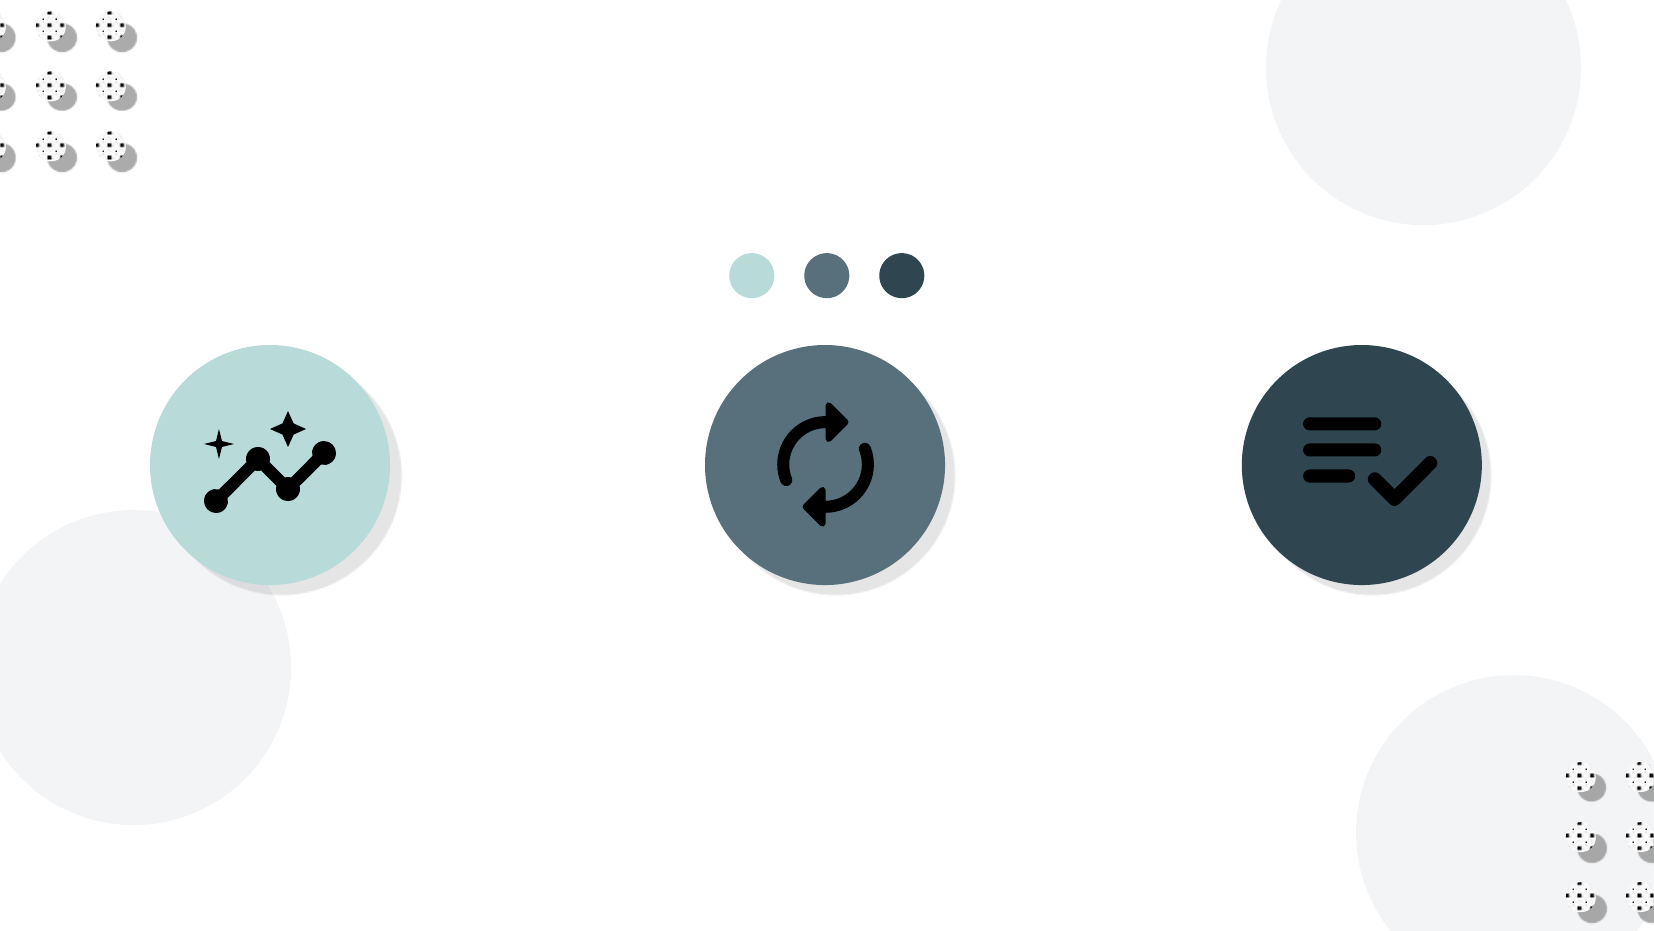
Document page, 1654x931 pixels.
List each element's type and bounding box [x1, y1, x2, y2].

picture [1565, 882, 1596, 913]
text_box [150, 345, 391, 586]
picture [0, 134, 7, 159]
picture [1625, 762, 1654, 793]
picture [95, 11, 126, 42]
picture [35, 131, 67, 162]
text_box [729, 253, 775, 299]
picture [95, 131, 127, 162]
picture [35, 11, 66, 42]
picture [195, 390, 346, 541]
picture [0, 14, 6, 39]
text_box [879, 253, 925, 299]
picture [1286, 375, 1450, 538]
picture [35, 71, 66, 102]
picture [750, 388, 902, 541]
picture [1625, 882, 1654, 913]
picture [1625, 822, 1654, 853]
text_box [804, 253, 850, 299]
picture [1565, 762, 1596, 793]
picture [95, 71, 126, 102]
picture [0, 74, 6, 99]
text_box [1241, 345, 1482, 586]
text_box [705, 345, 946, 586]
picture [1565, 822, 1596, 853]
